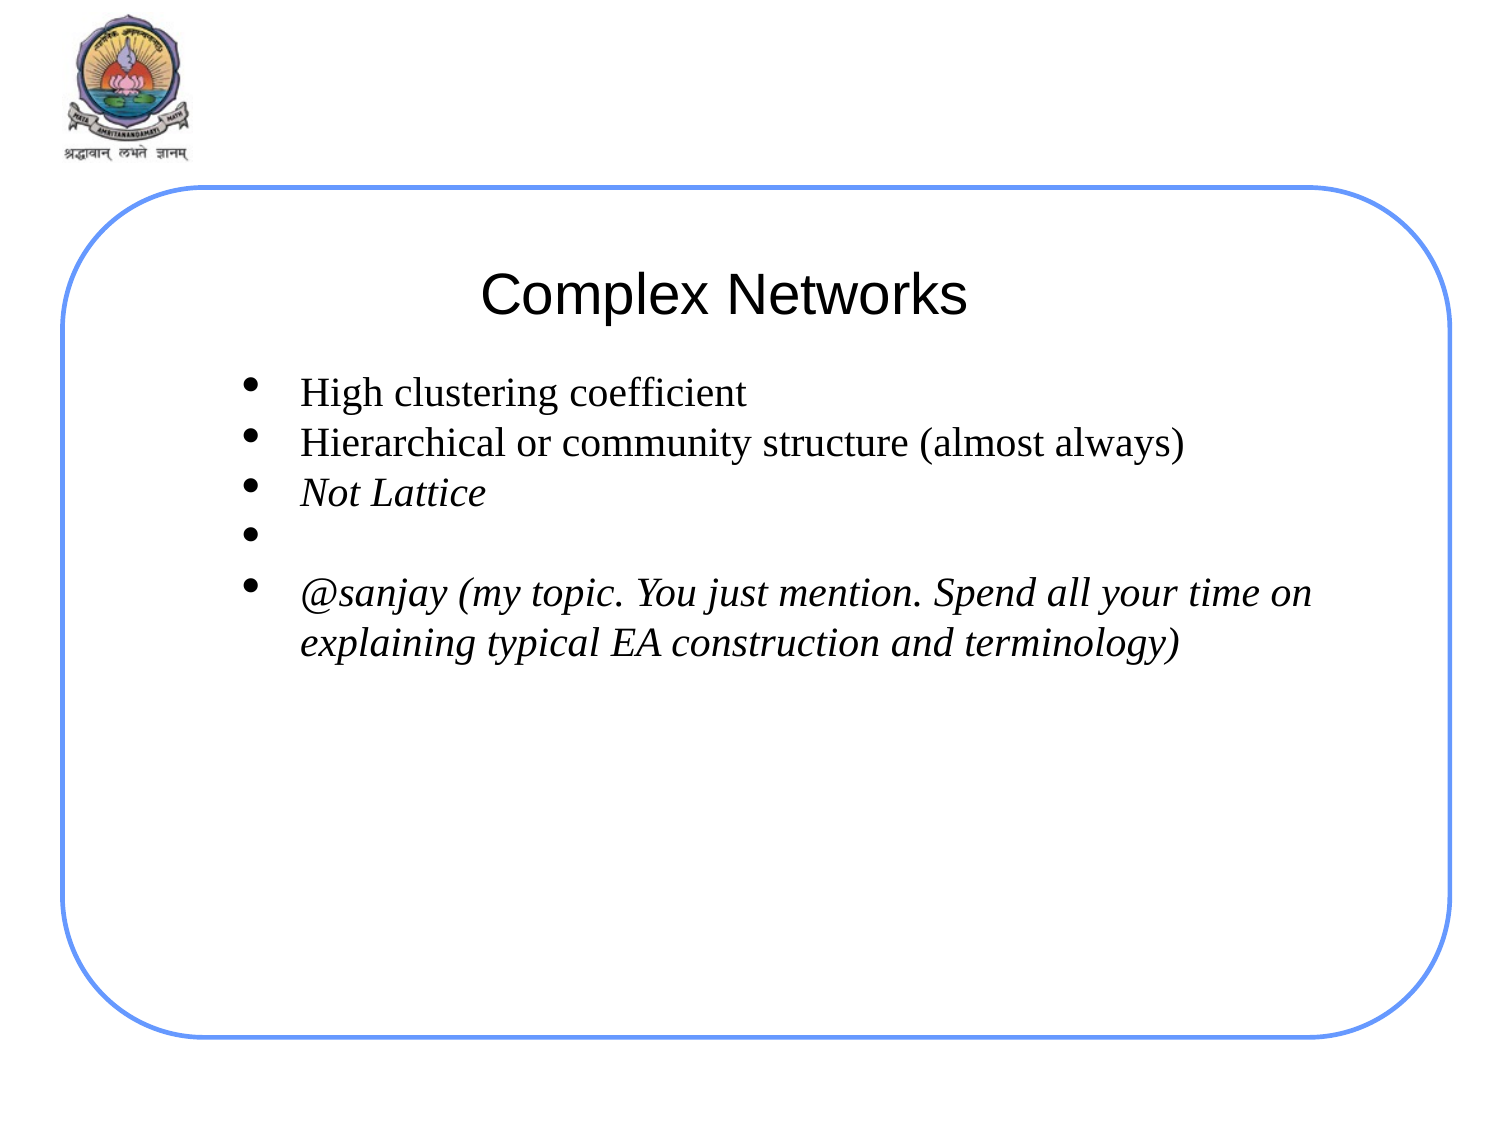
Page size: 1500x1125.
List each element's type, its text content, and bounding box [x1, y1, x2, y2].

text_box High clustering coefficient Hierarchical or community structure (almost always) Not Lattice @sanjay (my topic. You just mention. Spend all your time on explaining typical EA construction and terminology) [161, 357, 1363, 1000]
picture [62, 12, 193, 163]
text_box Complex Networks [162, 224, 1288, 357]
